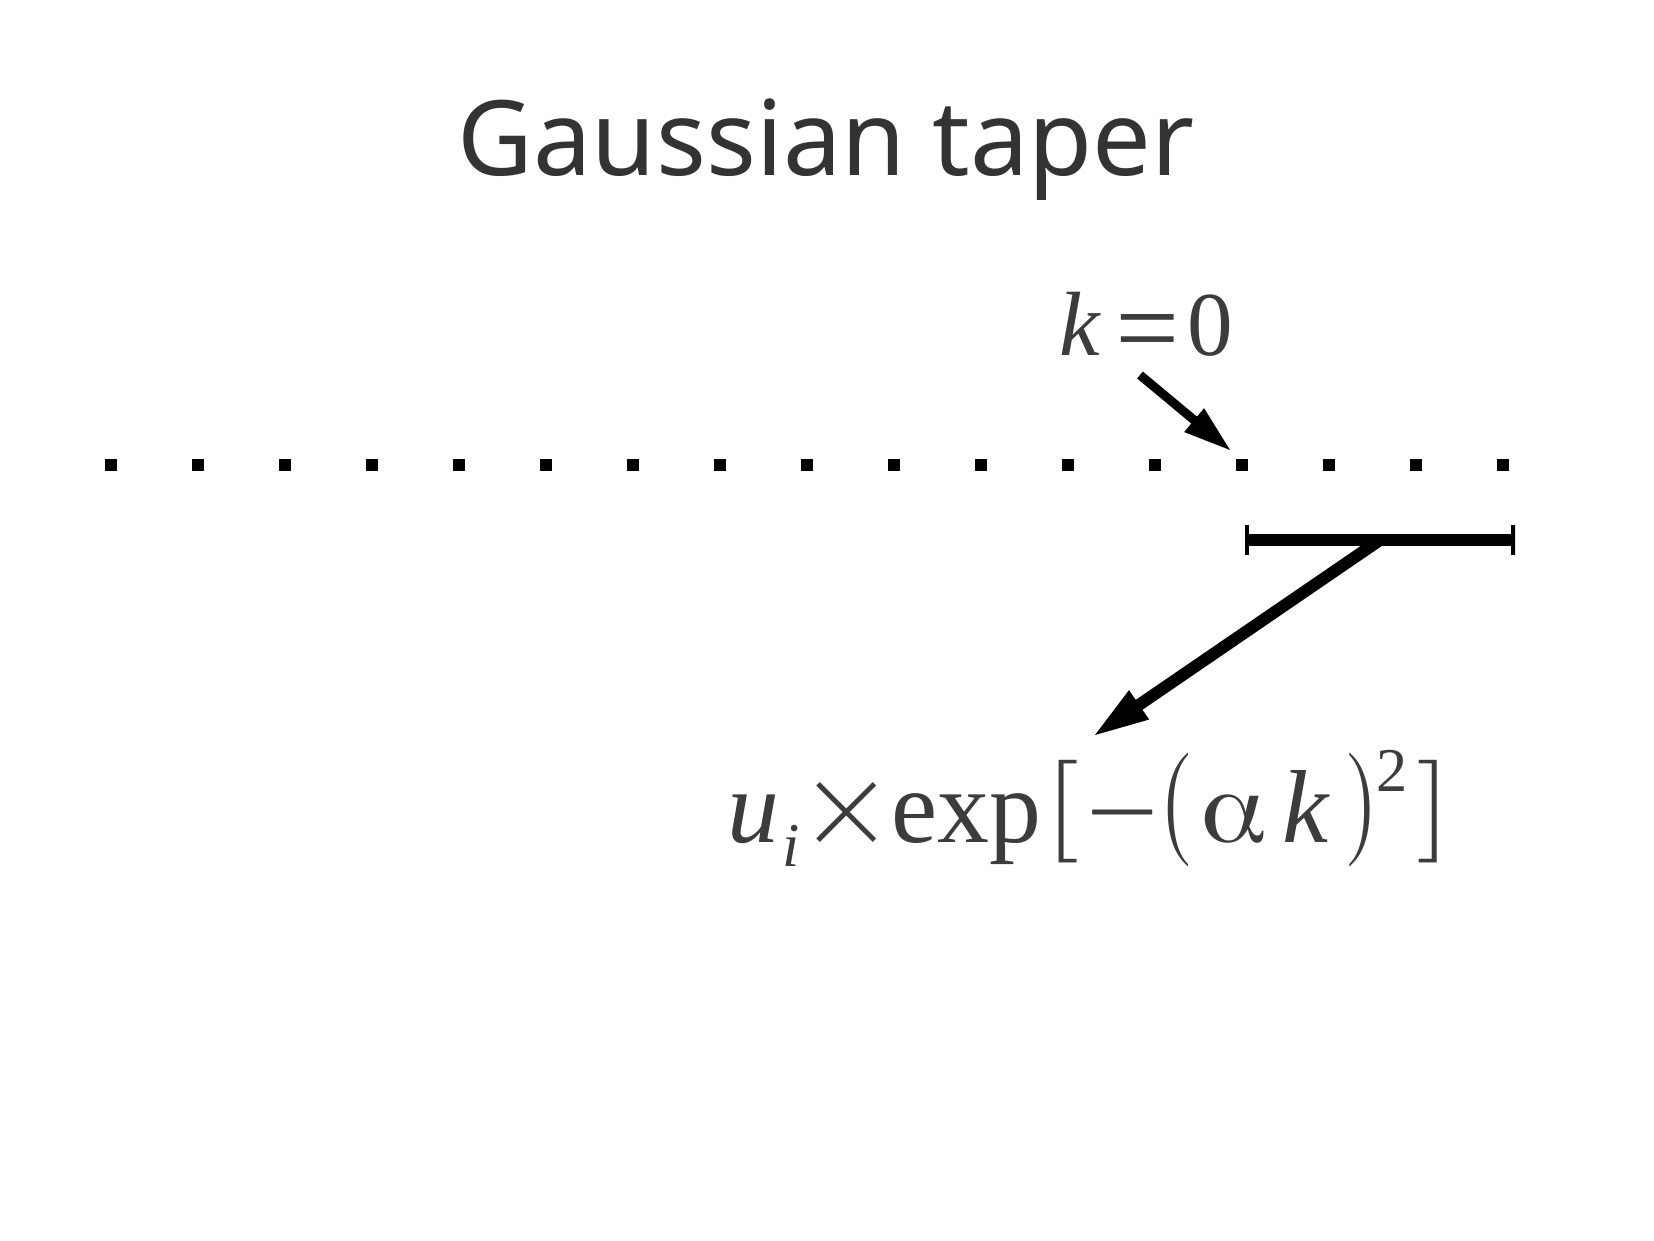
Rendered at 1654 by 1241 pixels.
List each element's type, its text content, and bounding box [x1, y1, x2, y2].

title Gaussian taper [82, 31, 1571, 239]
chart [720, 735, 1451, 881]
chart [1050, 274, 1240, 376]
